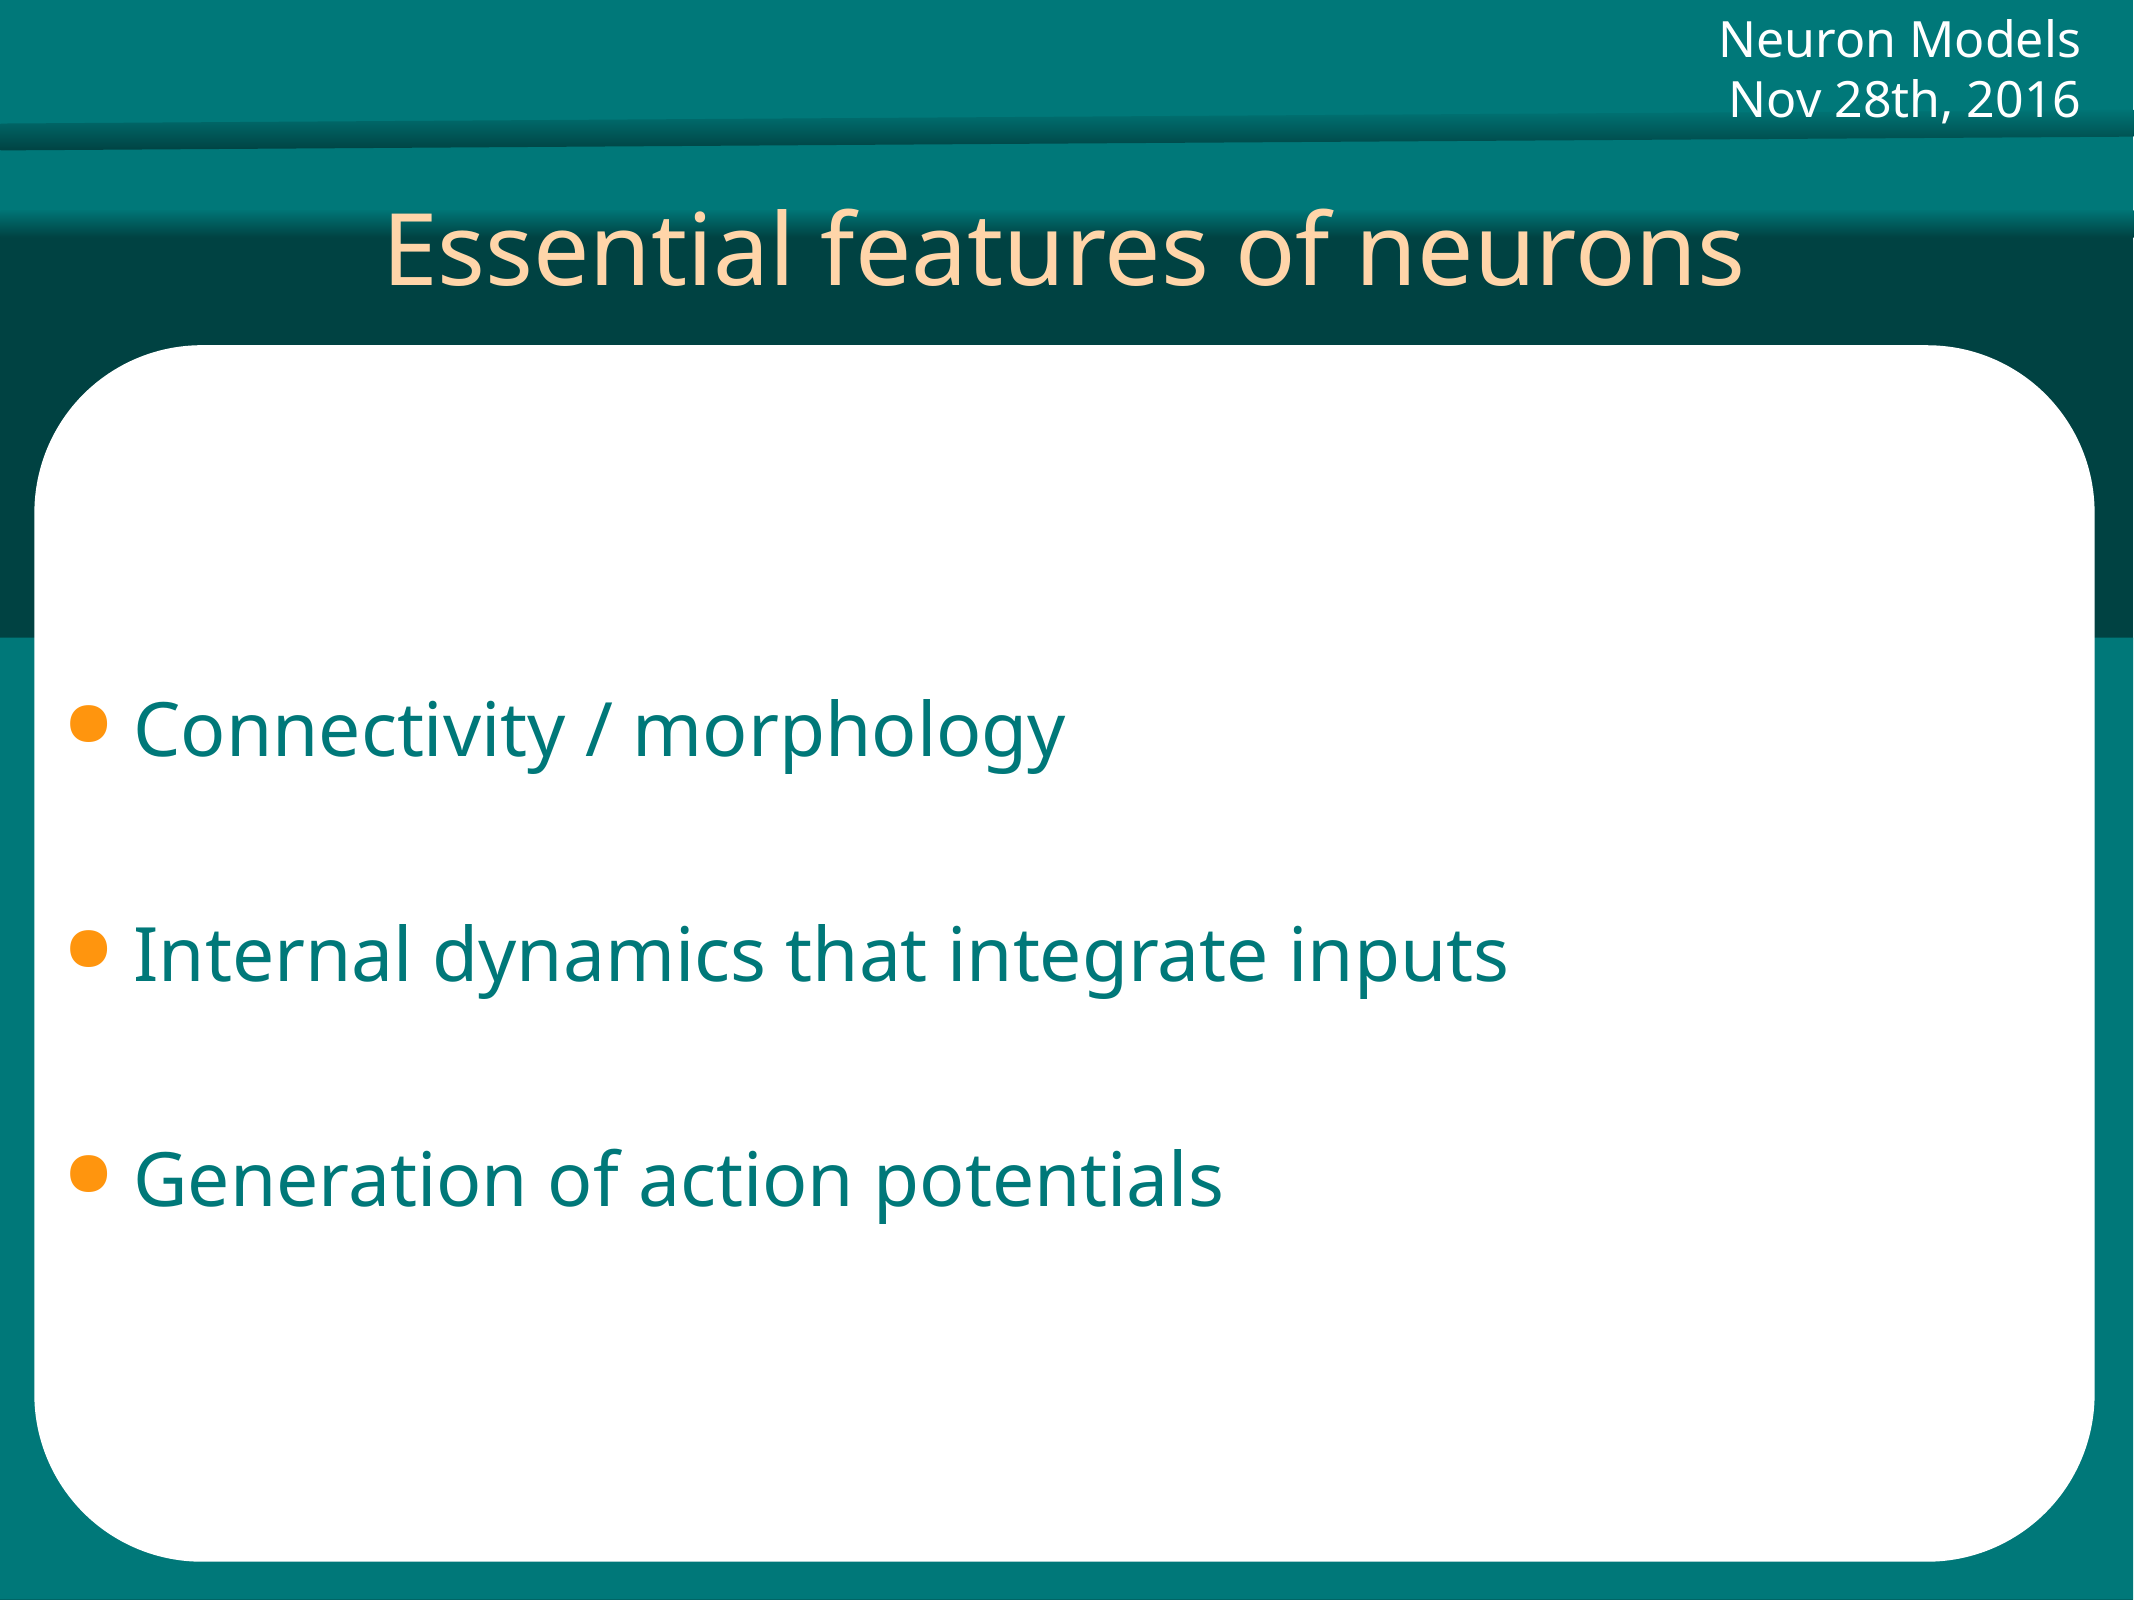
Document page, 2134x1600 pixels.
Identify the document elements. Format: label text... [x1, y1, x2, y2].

text_box Essential features of neurons [32, 153, 2097, 337]
text_box Connectivity / morphology Internal dynamics that integrate inputs Generation of action potentials [55, 364, 2072, 1540]
text_box Neuron Models Nov 28th, 2016 [443, 1, 2090, 135]
